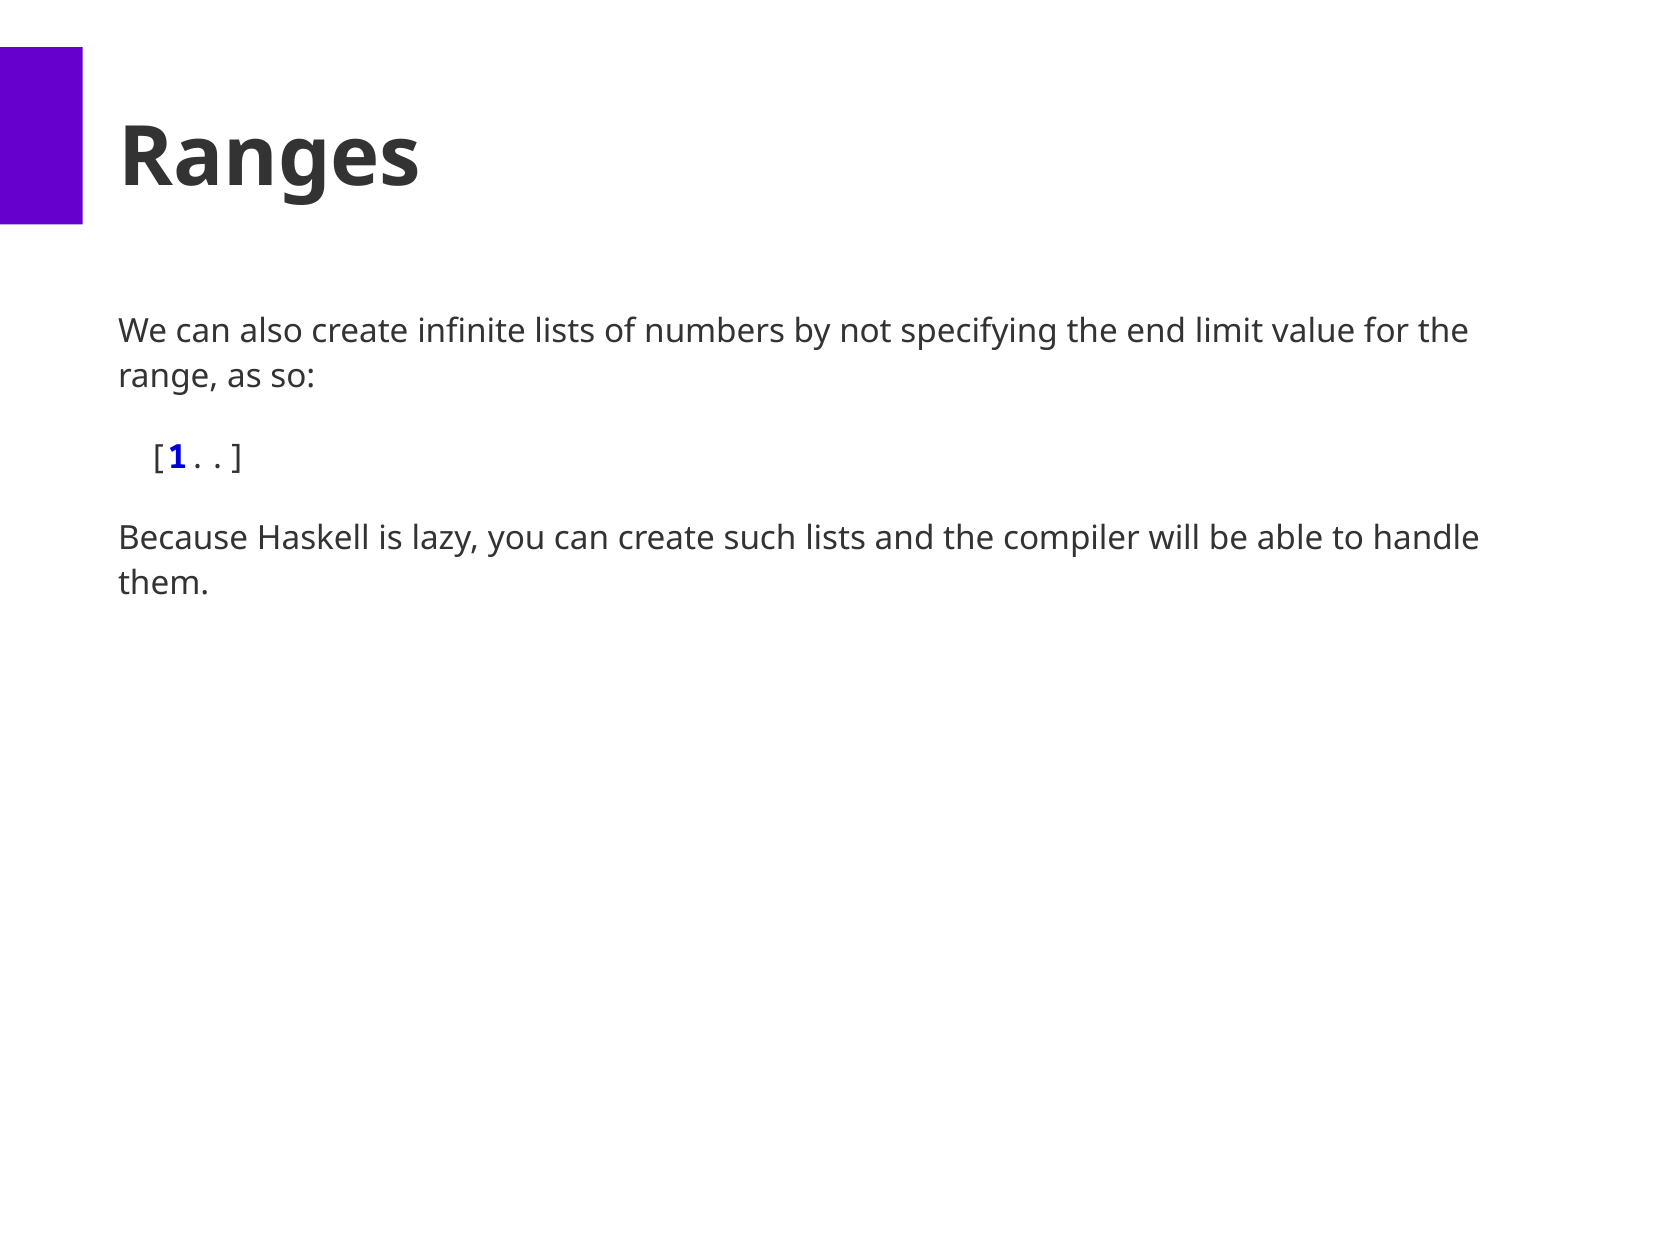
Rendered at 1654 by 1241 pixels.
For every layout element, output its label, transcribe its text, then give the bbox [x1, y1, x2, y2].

title Ranges [118, 49, 1571, 257]
list We can also create infinite lists of numbers by not specifying the end limit value for the range, as so: [1..] Because Haskell is lazy, you can create such lists and the compiler will be able to handle them. [118, 307, 1536, 1074]
